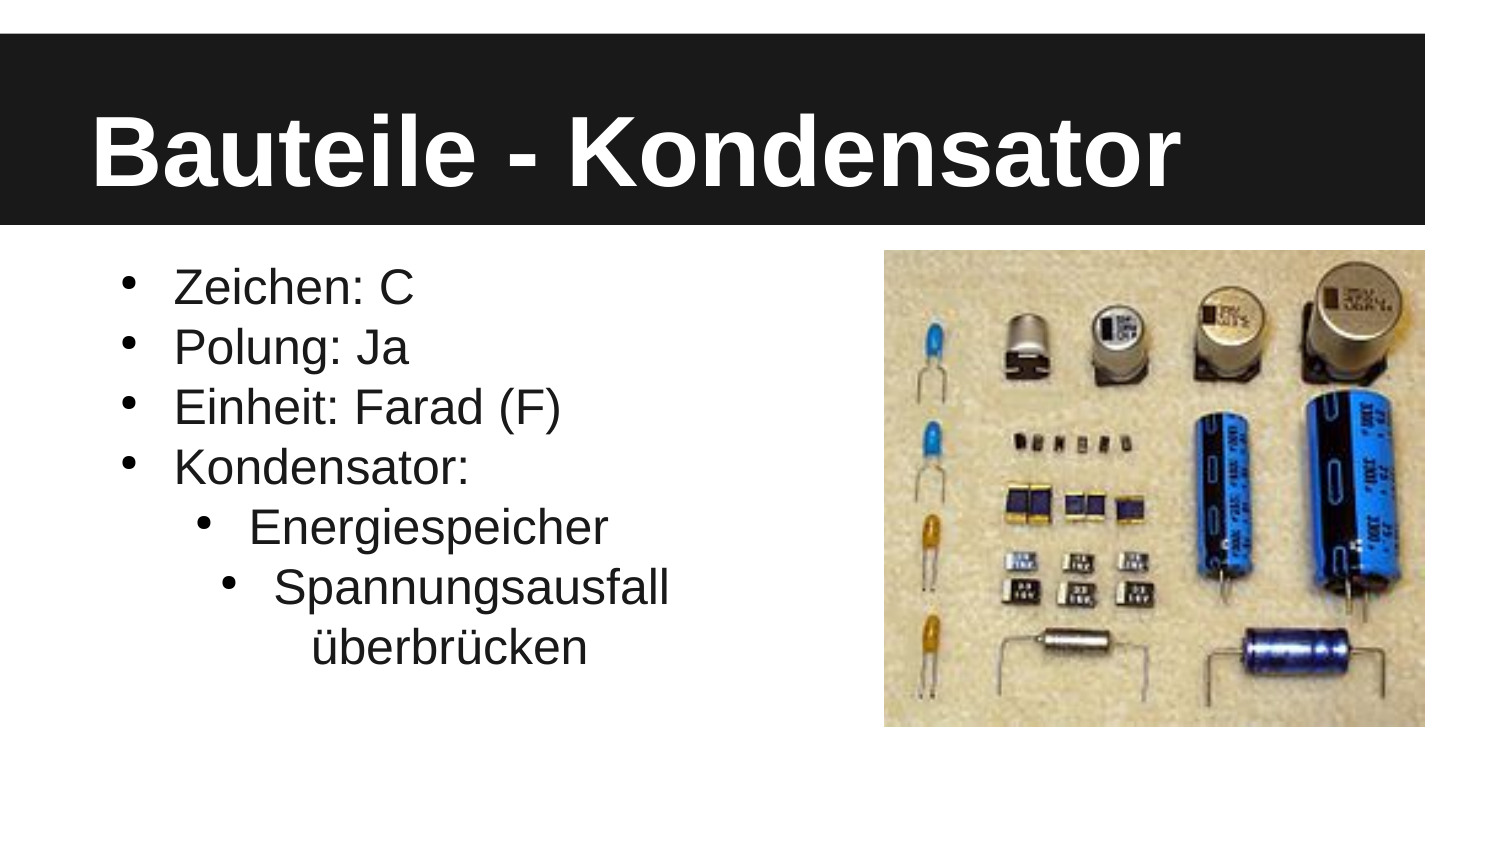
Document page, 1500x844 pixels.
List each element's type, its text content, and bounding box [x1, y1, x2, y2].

picture [884, 250, 1425, 727]
list Zeichen: C Polung: Ja Einheit: Farad (F) Kondensator: Energiespeicher Spannungsausfall überbrücken [75, 239, 1425, 808]
title Bauteile - Kondensator [75, 33, 1425, 221]
